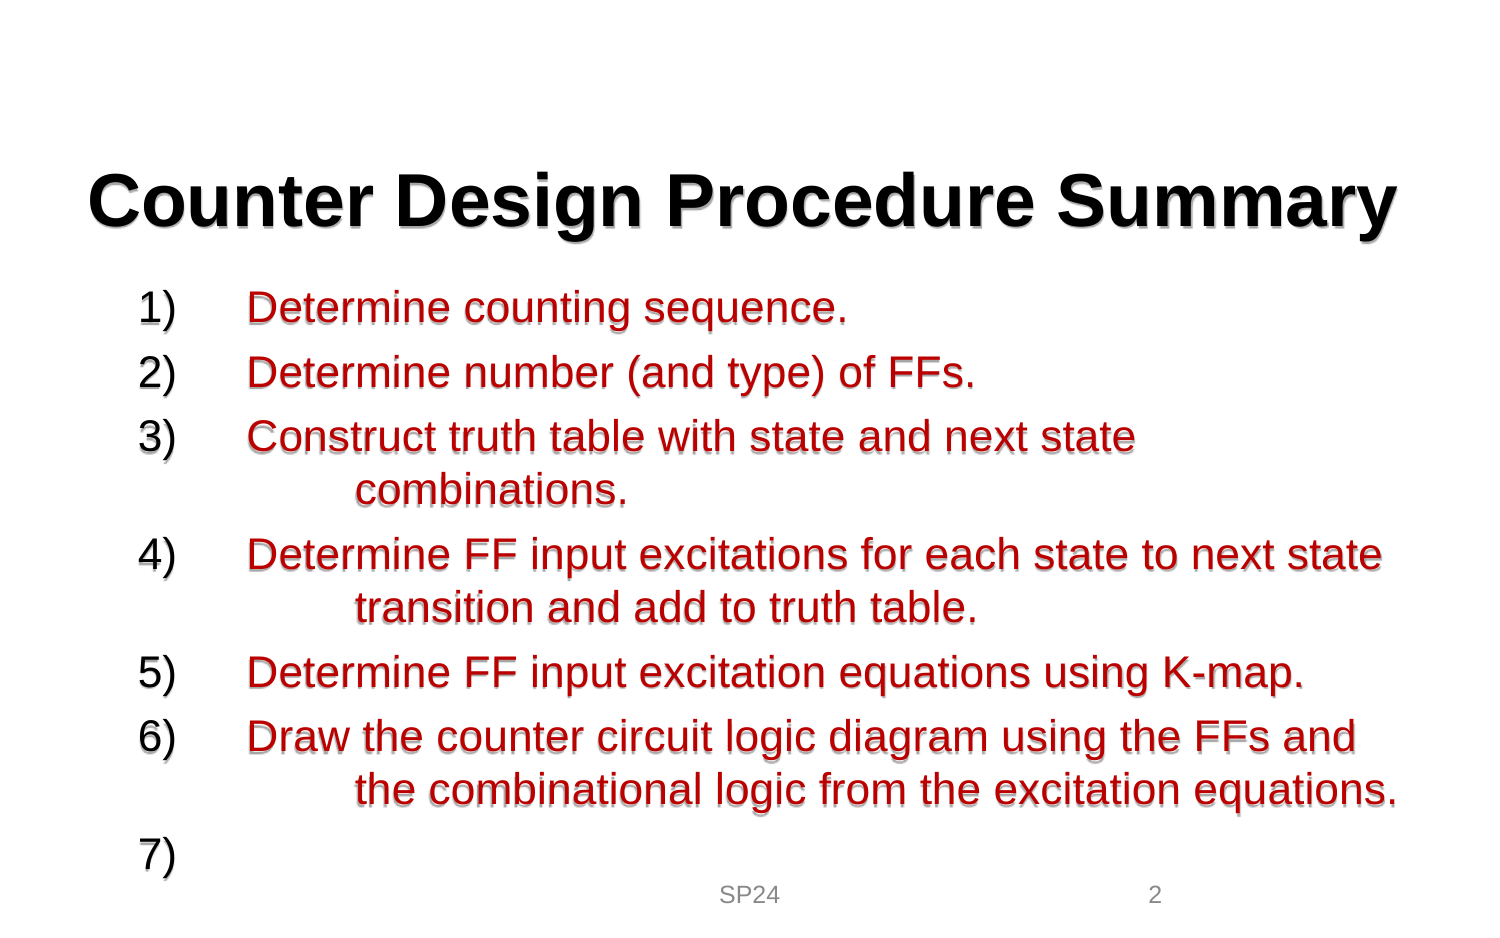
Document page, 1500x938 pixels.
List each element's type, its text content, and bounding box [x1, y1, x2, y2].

footer SP24 [496, 868, 1004, 919]
title Counter Design Procedure Summary [72, 143, 1434, 251]
slide_number 2 [1133, 868, 1471, 919]
list Determine counting sequence. Determine number (and type) of FFs. Construct truth table with state and next state combinations. Determine FF input excitations for each state to next state transition and add to truth table. Determine FF input excitation equations using K-map. Draw the counter circuit logic diagram using the FFs and the combinational logic from the excitation equations. [0, 270, 1500, 938]
